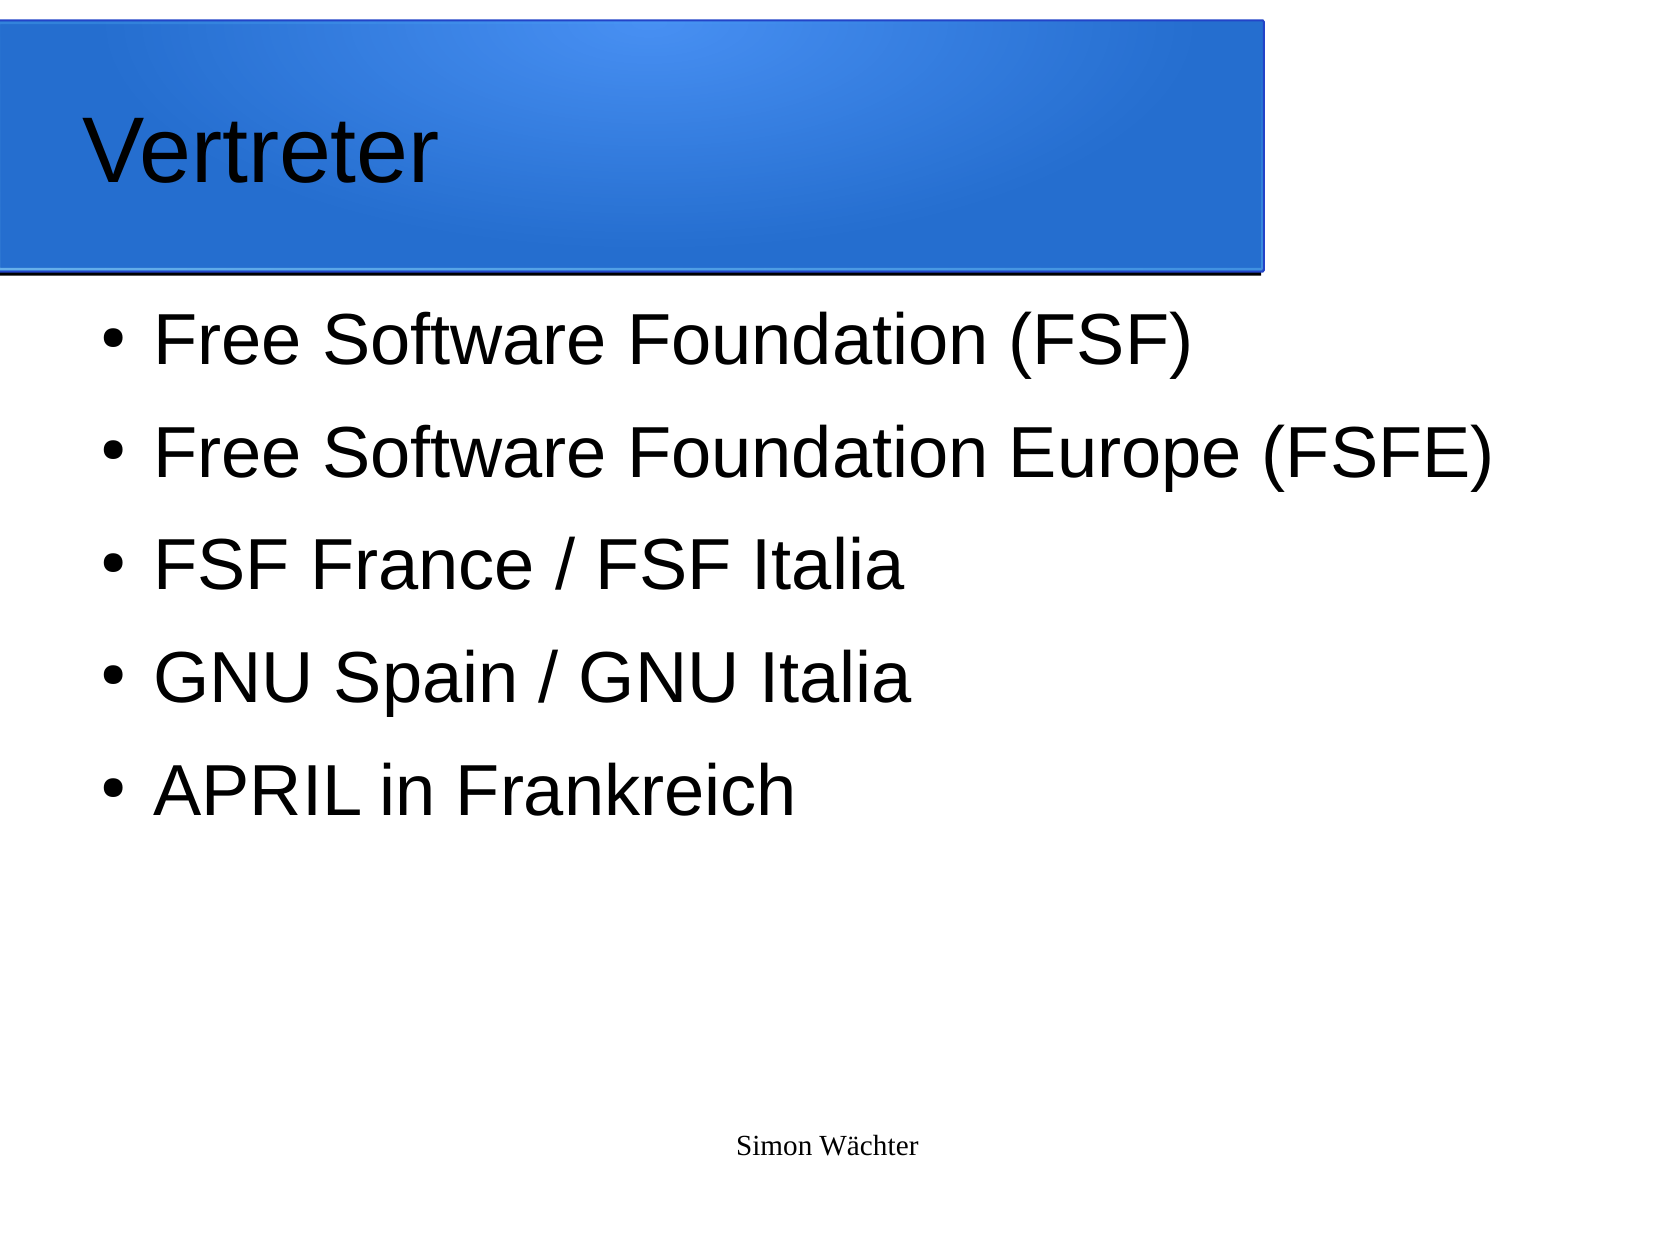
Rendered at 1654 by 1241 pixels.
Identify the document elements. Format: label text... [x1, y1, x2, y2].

list Free Software Foundation (FSF) Free Software Foundation Europe (FSFE) FSF France / FSF Italia GNU Spain / GNU Italia APRIL in Frankreich [82, 299, 1571, 1019]
title Vertreter [82, 47, 1235, 252]
